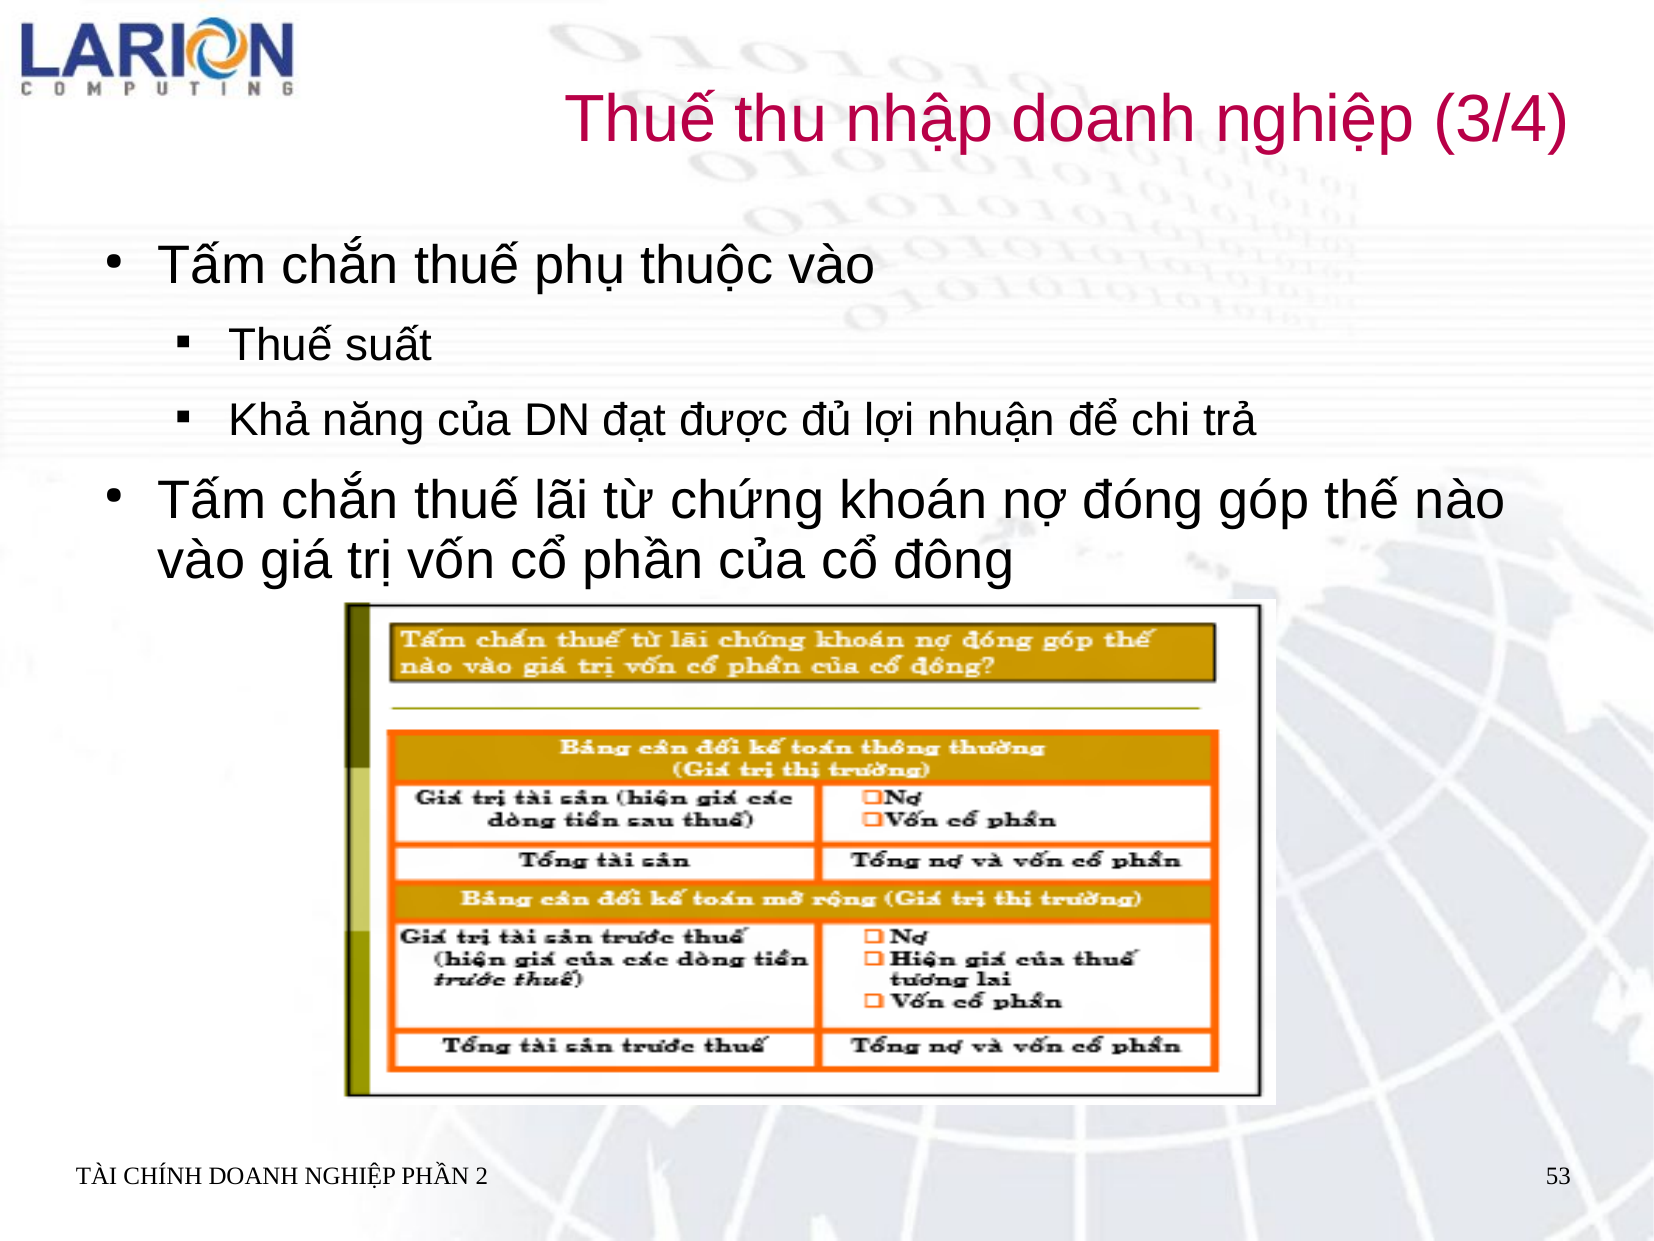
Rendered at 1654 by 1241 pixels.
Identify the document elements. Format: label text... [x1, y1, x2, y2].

list Tấm chắn thuế phụ thuộc vào Thuế suất Khả năng của DN đạt được đủ lợi nhuận để chi trả Tấm chắn thuế lãi từ chứng khoán nợ đóng góp thế nào vào giá trị vốn cổ phần của cổ đông [86, 234, 1576, 1039]
title Thuế thu nhập doanh nghiệp (3/4) [300, 49, 1571, 188]
picture [0, 0, 1654, 1241]
